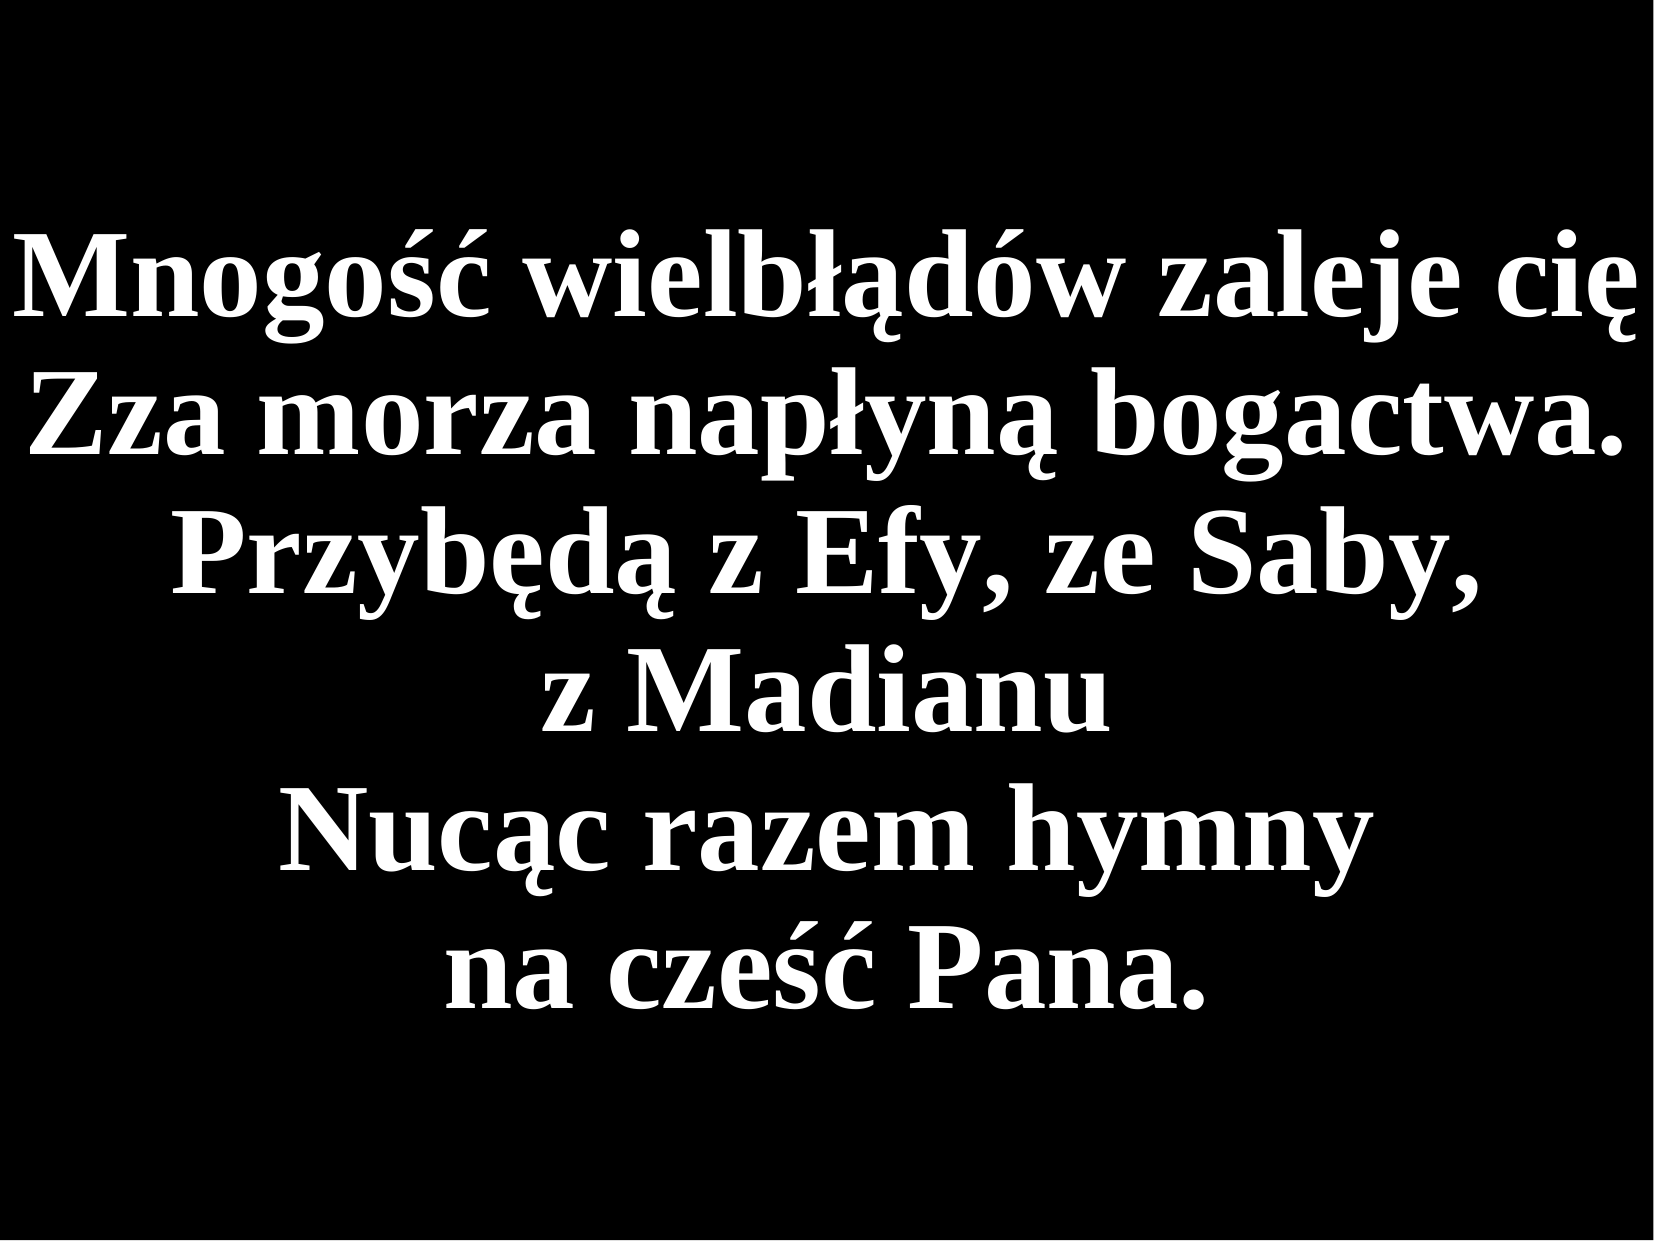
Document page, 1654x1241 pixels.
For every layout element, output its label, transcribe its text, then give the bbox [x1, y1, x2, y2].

title Mnogość wielbłądów zaleje cię Zza morza napłyną bogactwa. Przybędą z Efy, ze Saby, z Madianu Nucąc razem hymny na cześć Pana. [0, 0, 1654, 1241]
